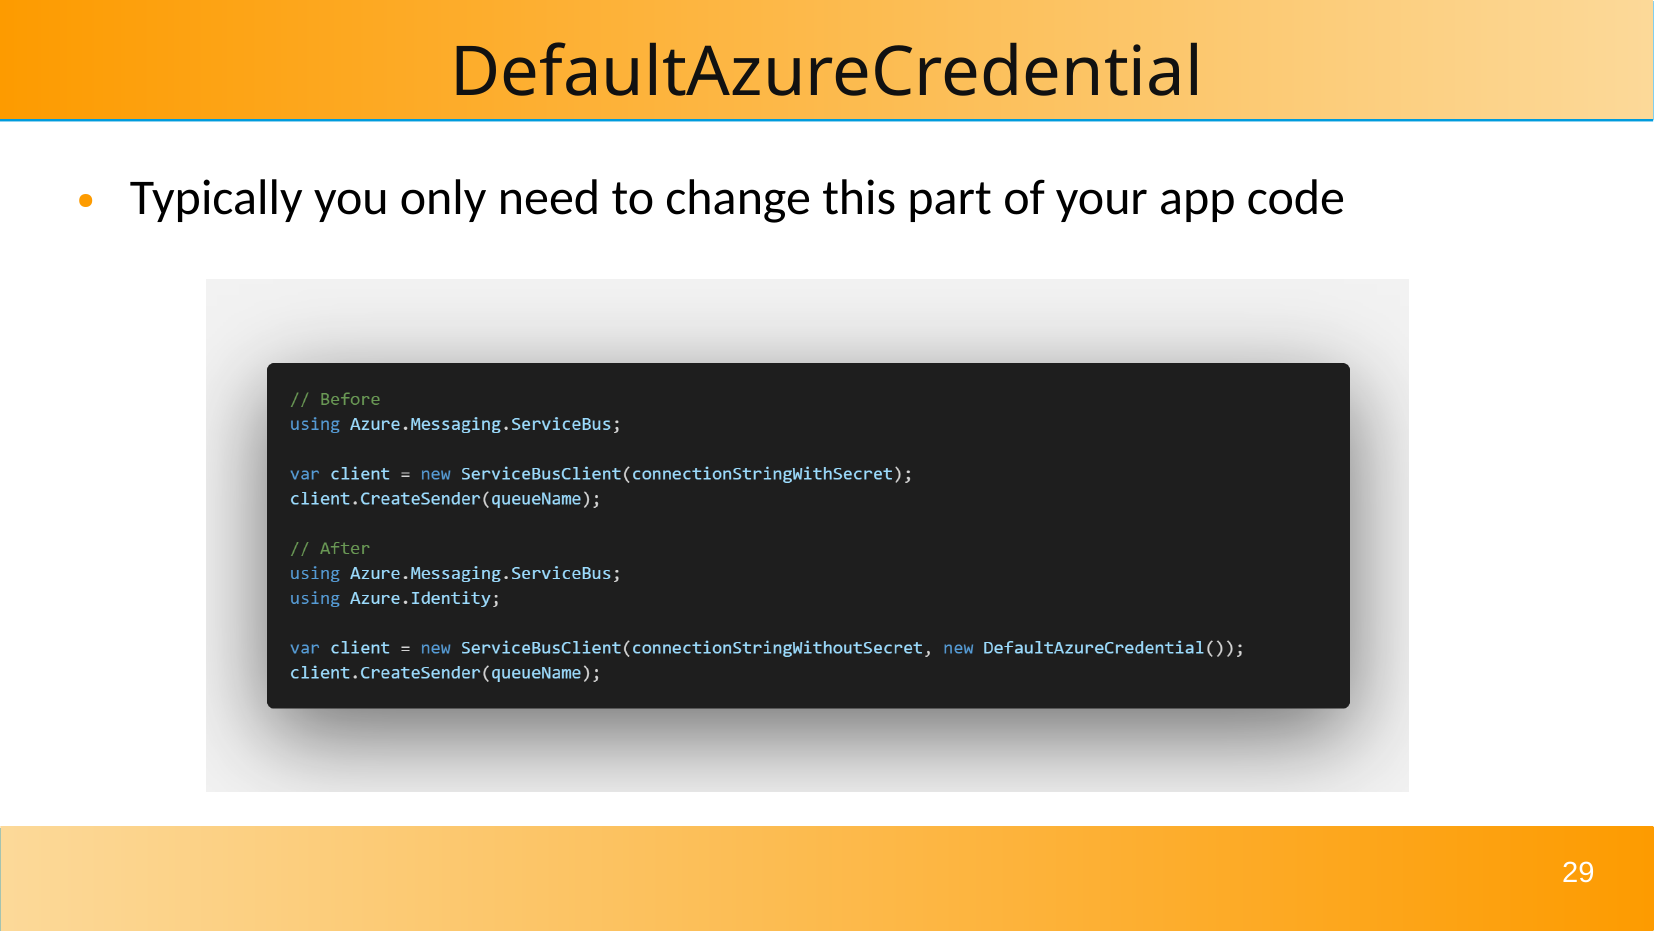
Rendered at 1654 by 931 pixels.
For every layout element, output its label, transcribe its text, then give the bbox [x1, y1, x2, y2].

title Networking [1101, 827, 1105, 930]
title DefaultAzureCredential [59, 26, 1595, 111]
list Typically you only need to change this part of your app code [59, 177, 1595, 768]
picture [206, 279, 1409, 792]
